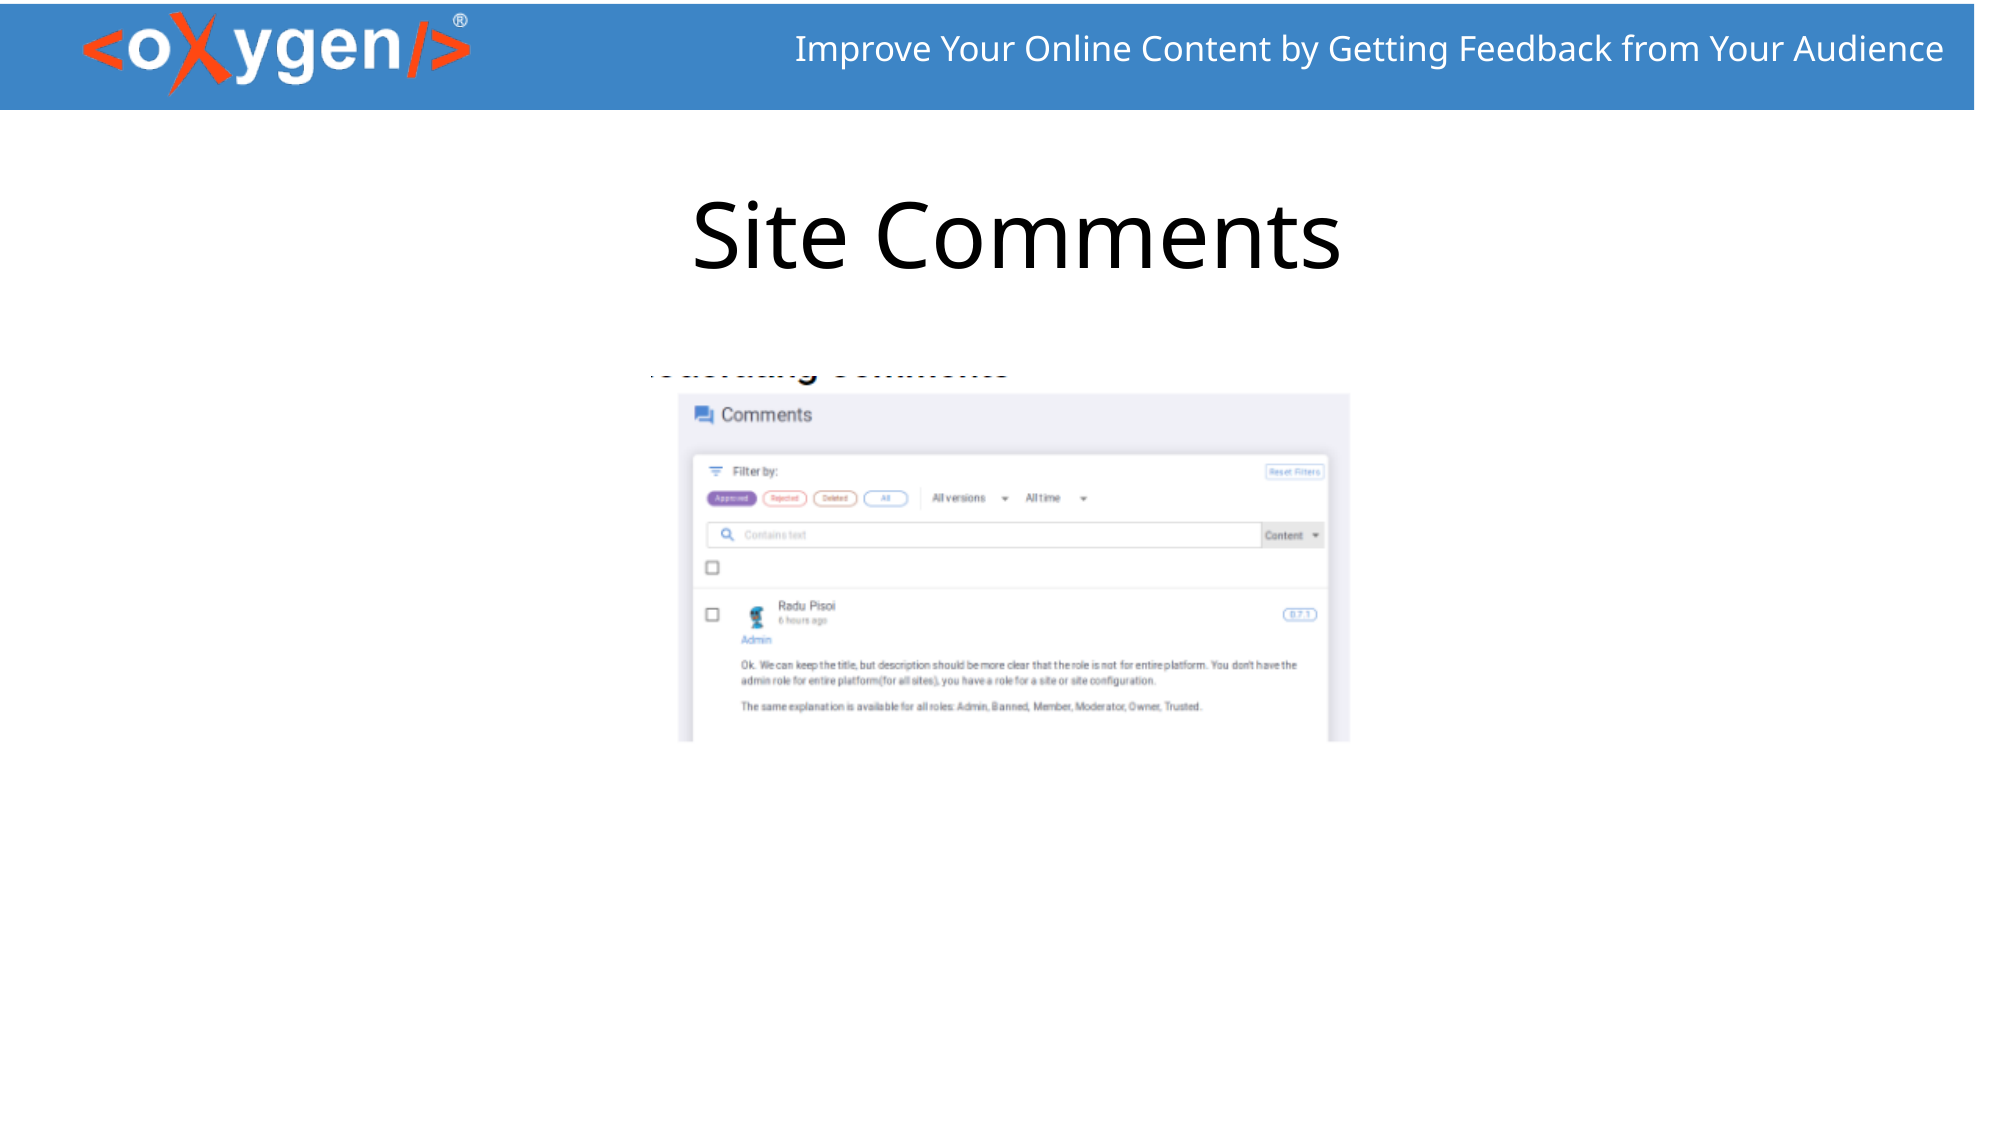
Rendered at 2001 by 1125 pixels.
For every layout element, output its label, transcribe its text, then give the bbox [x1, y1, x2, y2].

picture [75, 0, 488, 106]
picture [651, 376, 1363, 759]
title Site Comments [99, 139, 1900, 328]
